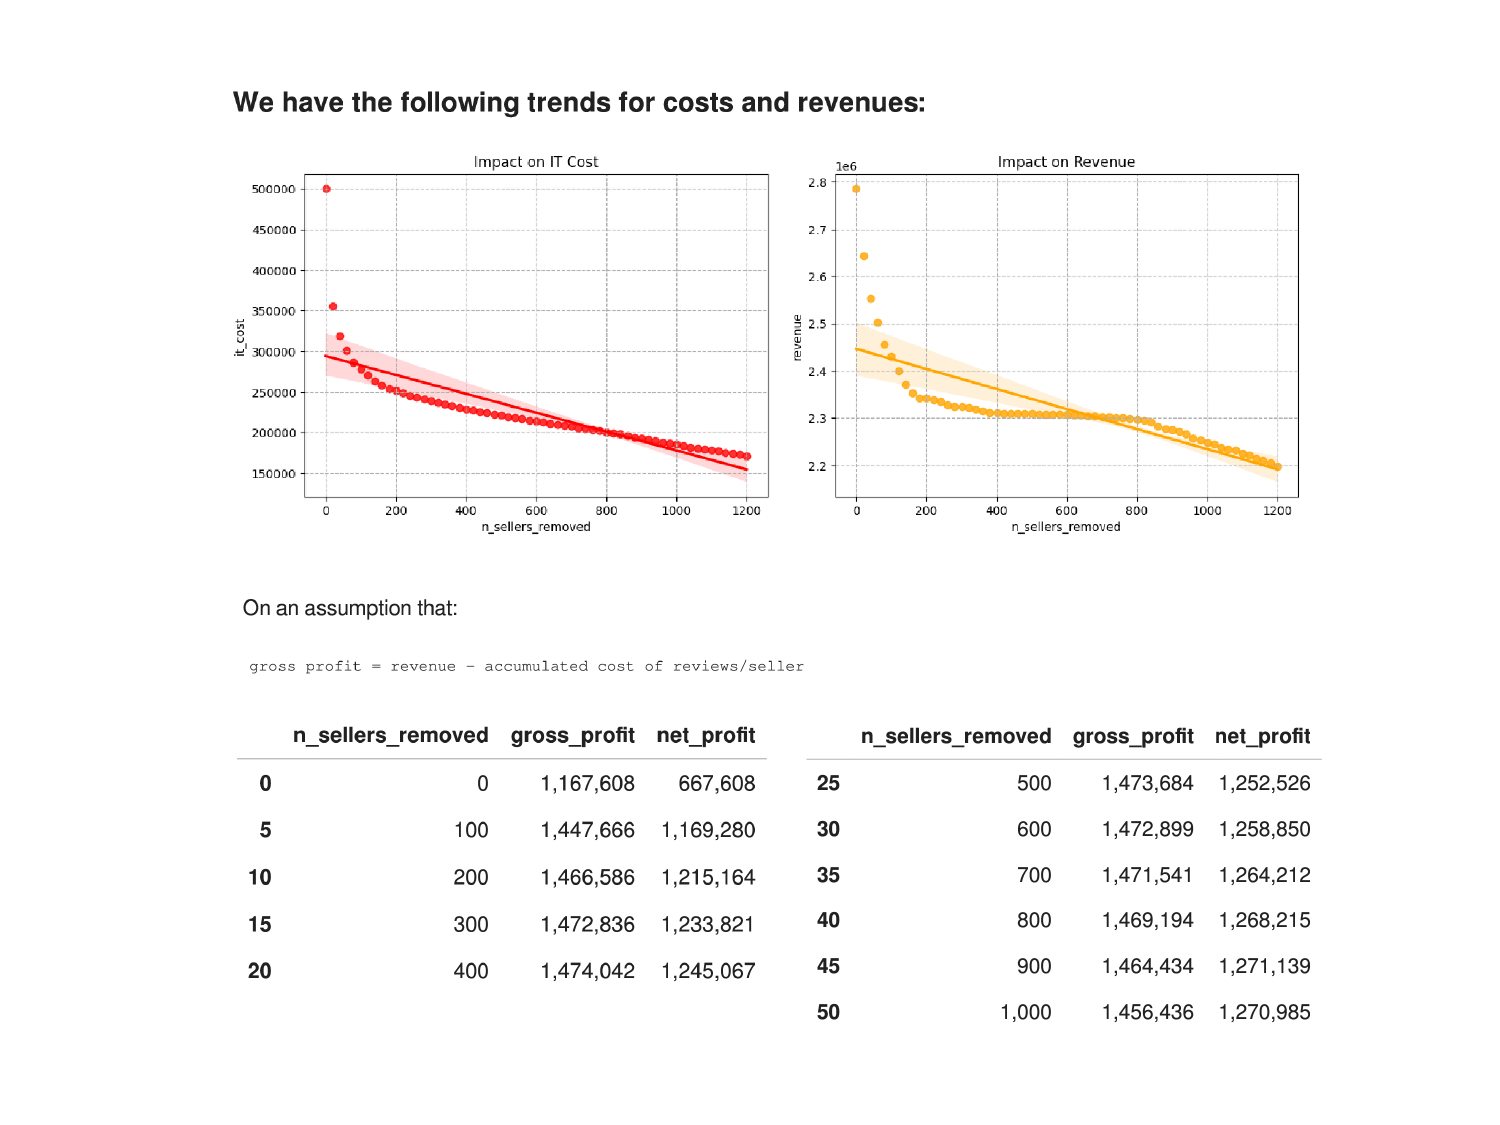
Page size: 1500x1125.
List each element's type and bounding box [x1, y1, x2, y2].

picture [223, 580, 1341, 1047]
picture [208, 58, 1313, 555]
